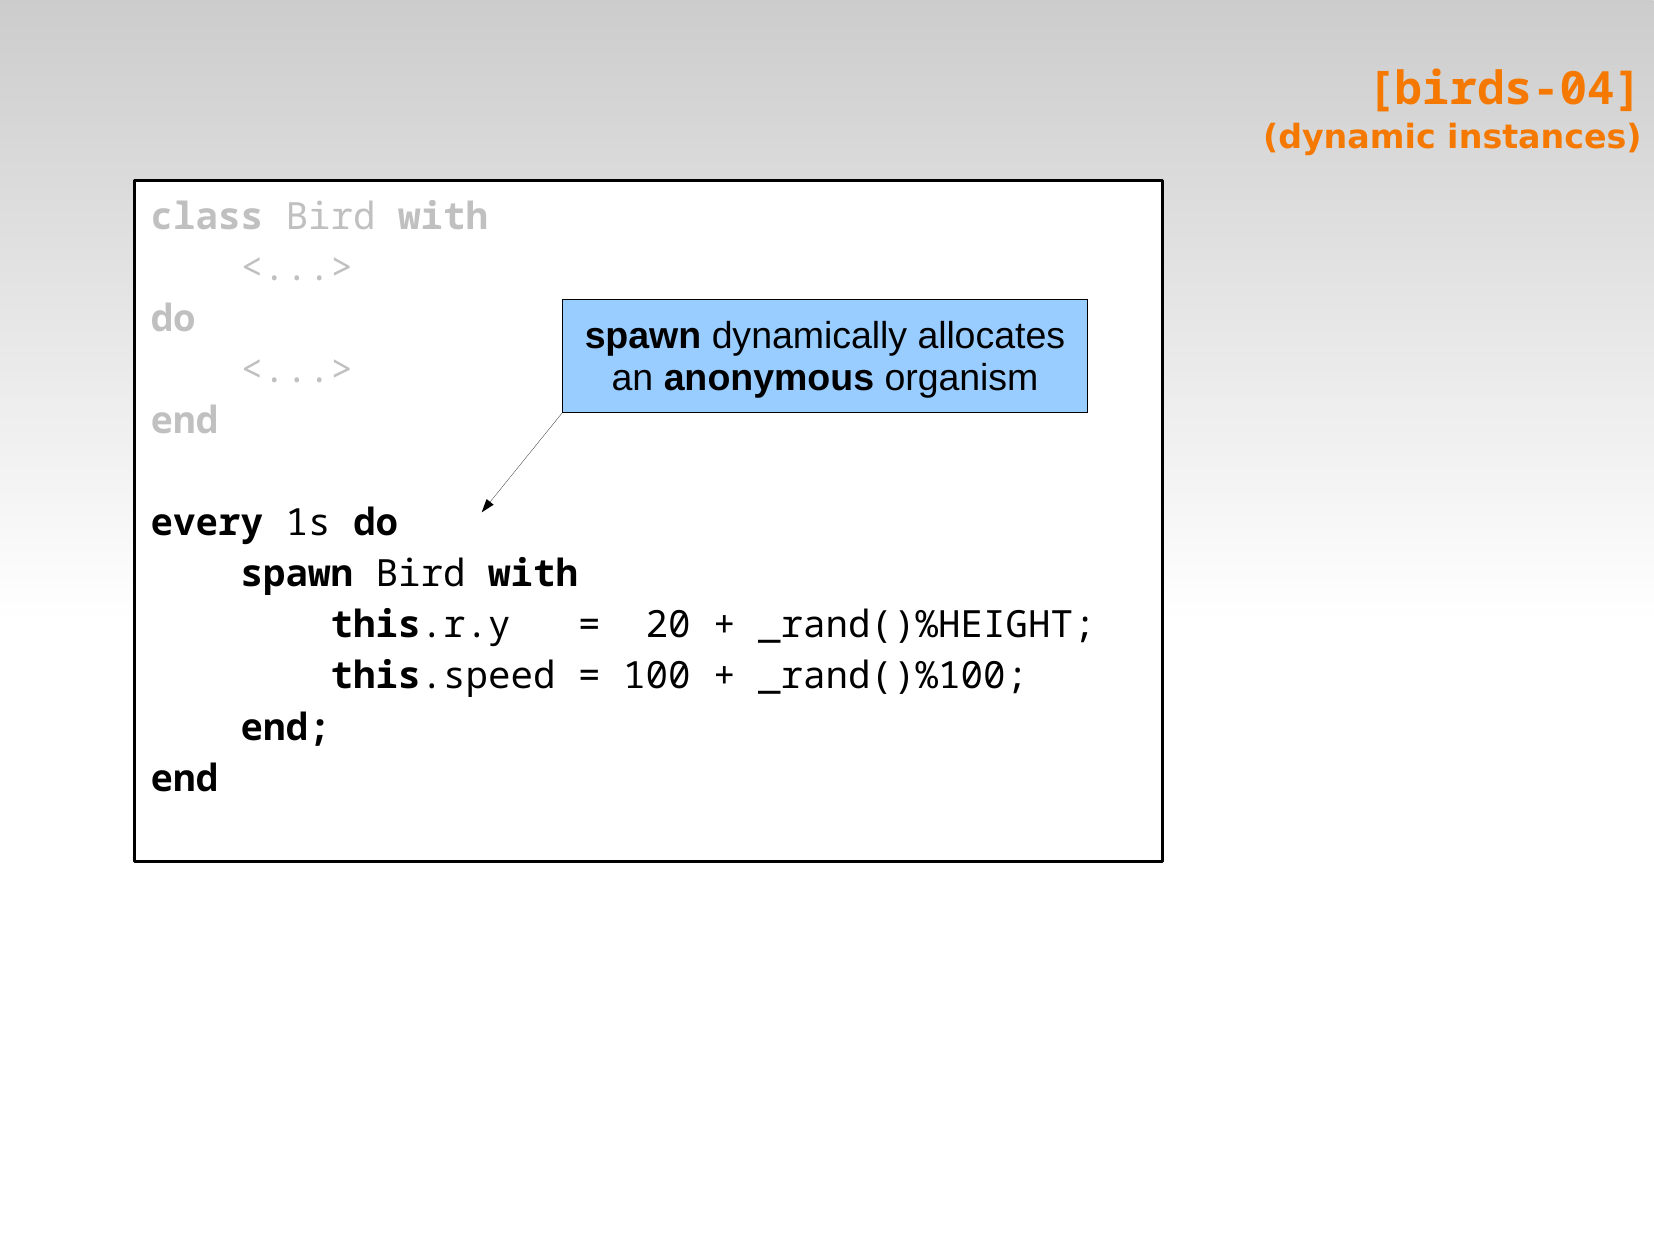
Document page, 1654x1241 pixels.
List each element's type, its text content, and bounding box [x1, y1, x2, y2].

text_box spawn dynamically allocates an anonymous organism [562, 299, 1088, 413]
title [birds-04] (dynamic instances) [153, 2, 1643, 210]
text_box class Bird with <...> do <...> end every 1s do spawn Bird with this.r.y = 20 + _rand()%HEIGHT; this.speed = 100 + _rand()%100; end; end [134, 180, 1163, 779]
